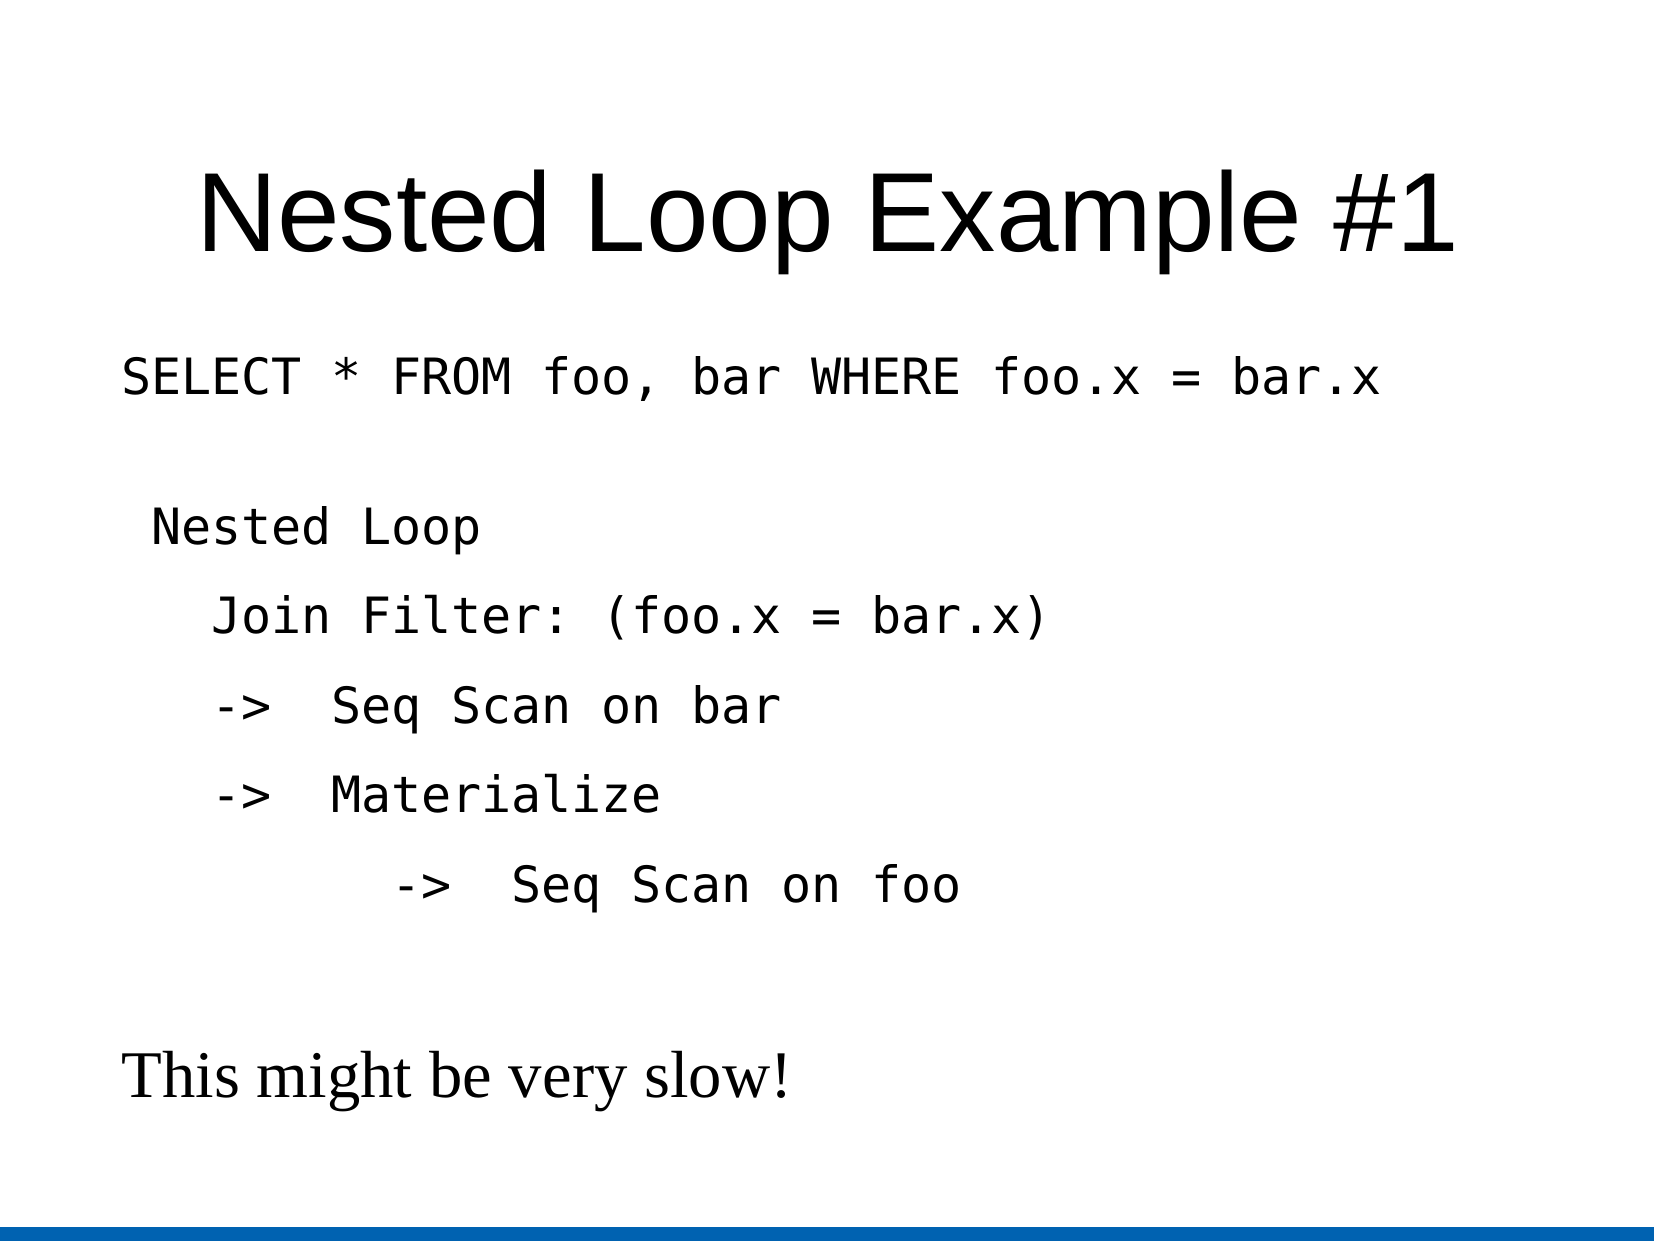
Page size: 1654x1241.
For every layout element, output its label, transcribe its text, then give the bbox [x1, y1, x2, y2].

subtitle SELECT * FROM foo, bar WHERE foo.x = bar.x Nested Loop Join Filter: (foo.x = bar.x) -> Seq Scan on bar -> Materialize -> Seq Scan on foo This might be very slow! [121, 344, 1533, 1127]
title Nested Loop Example #1 [121, 102, 1533, 311]
